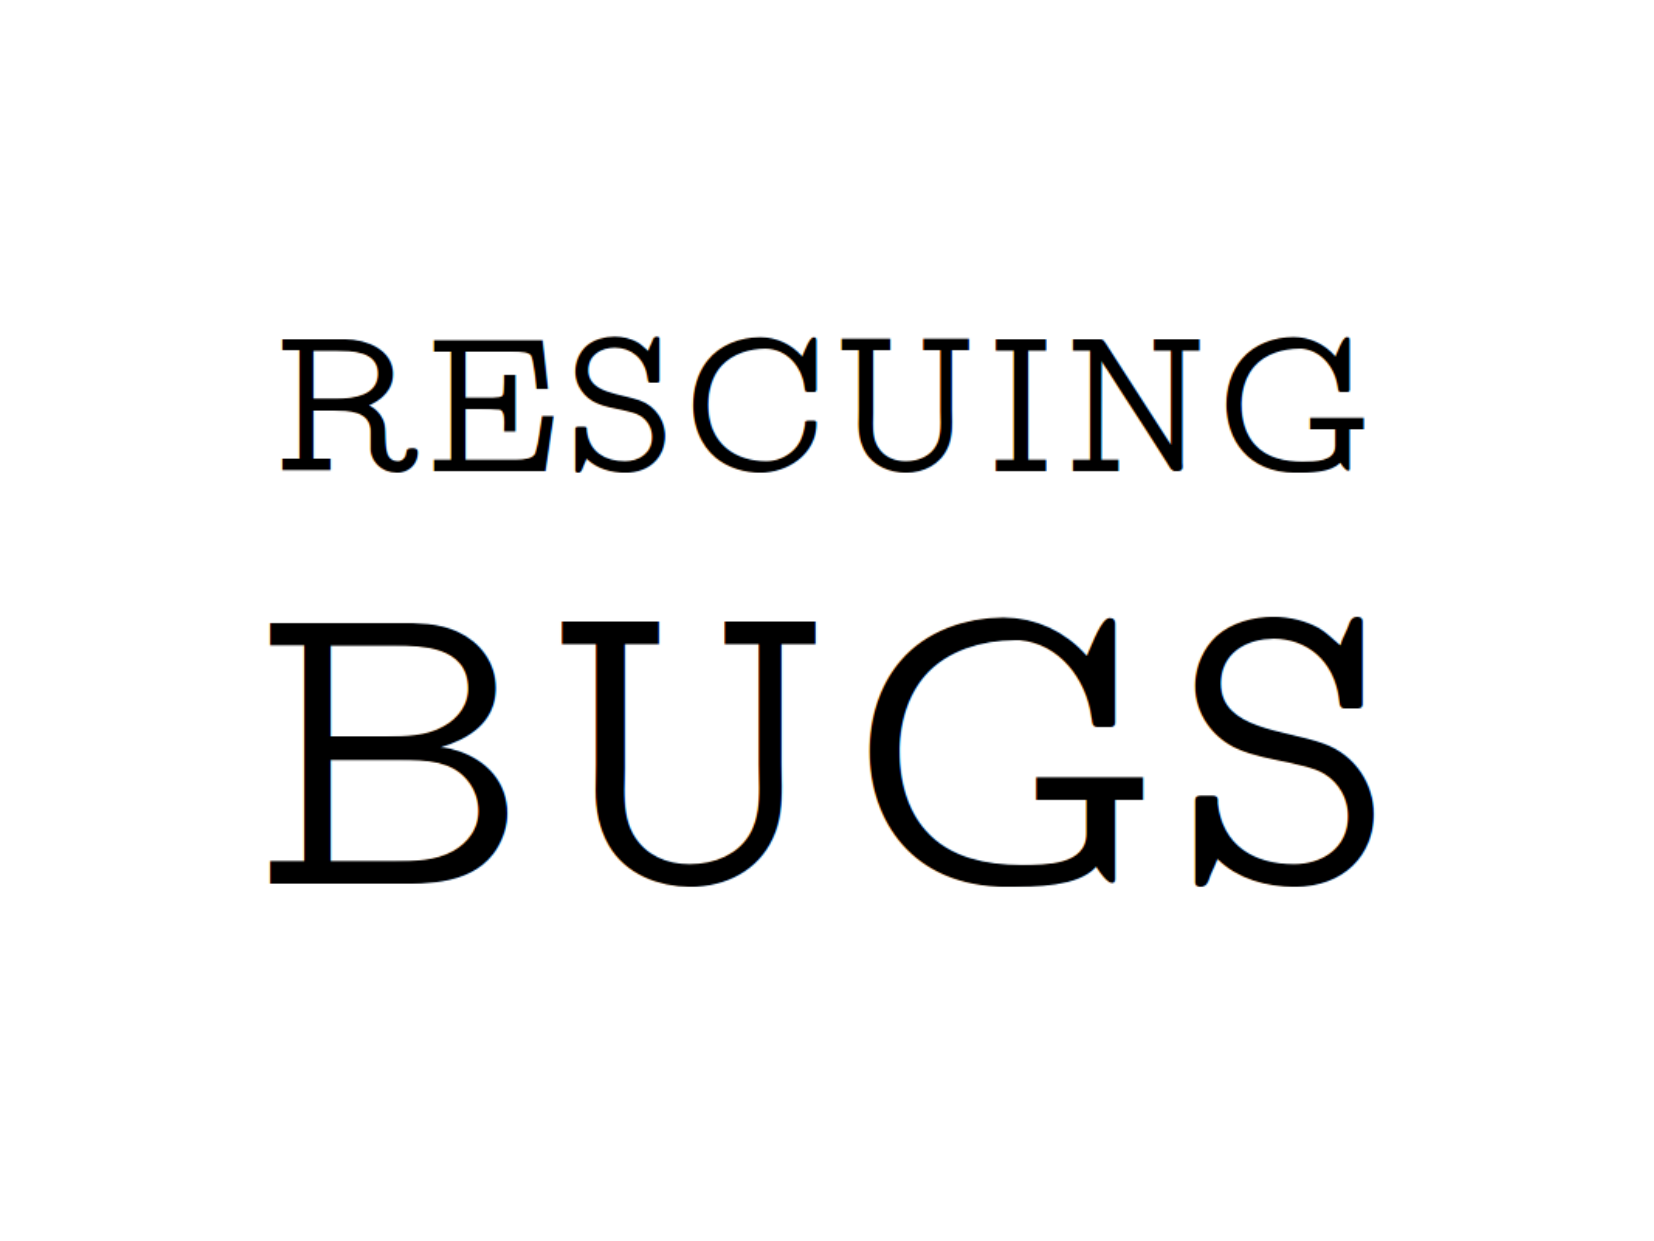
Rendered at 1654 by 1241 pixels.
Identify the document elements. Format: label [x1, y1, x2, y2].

picture [27, 110, 1654, 1129]
